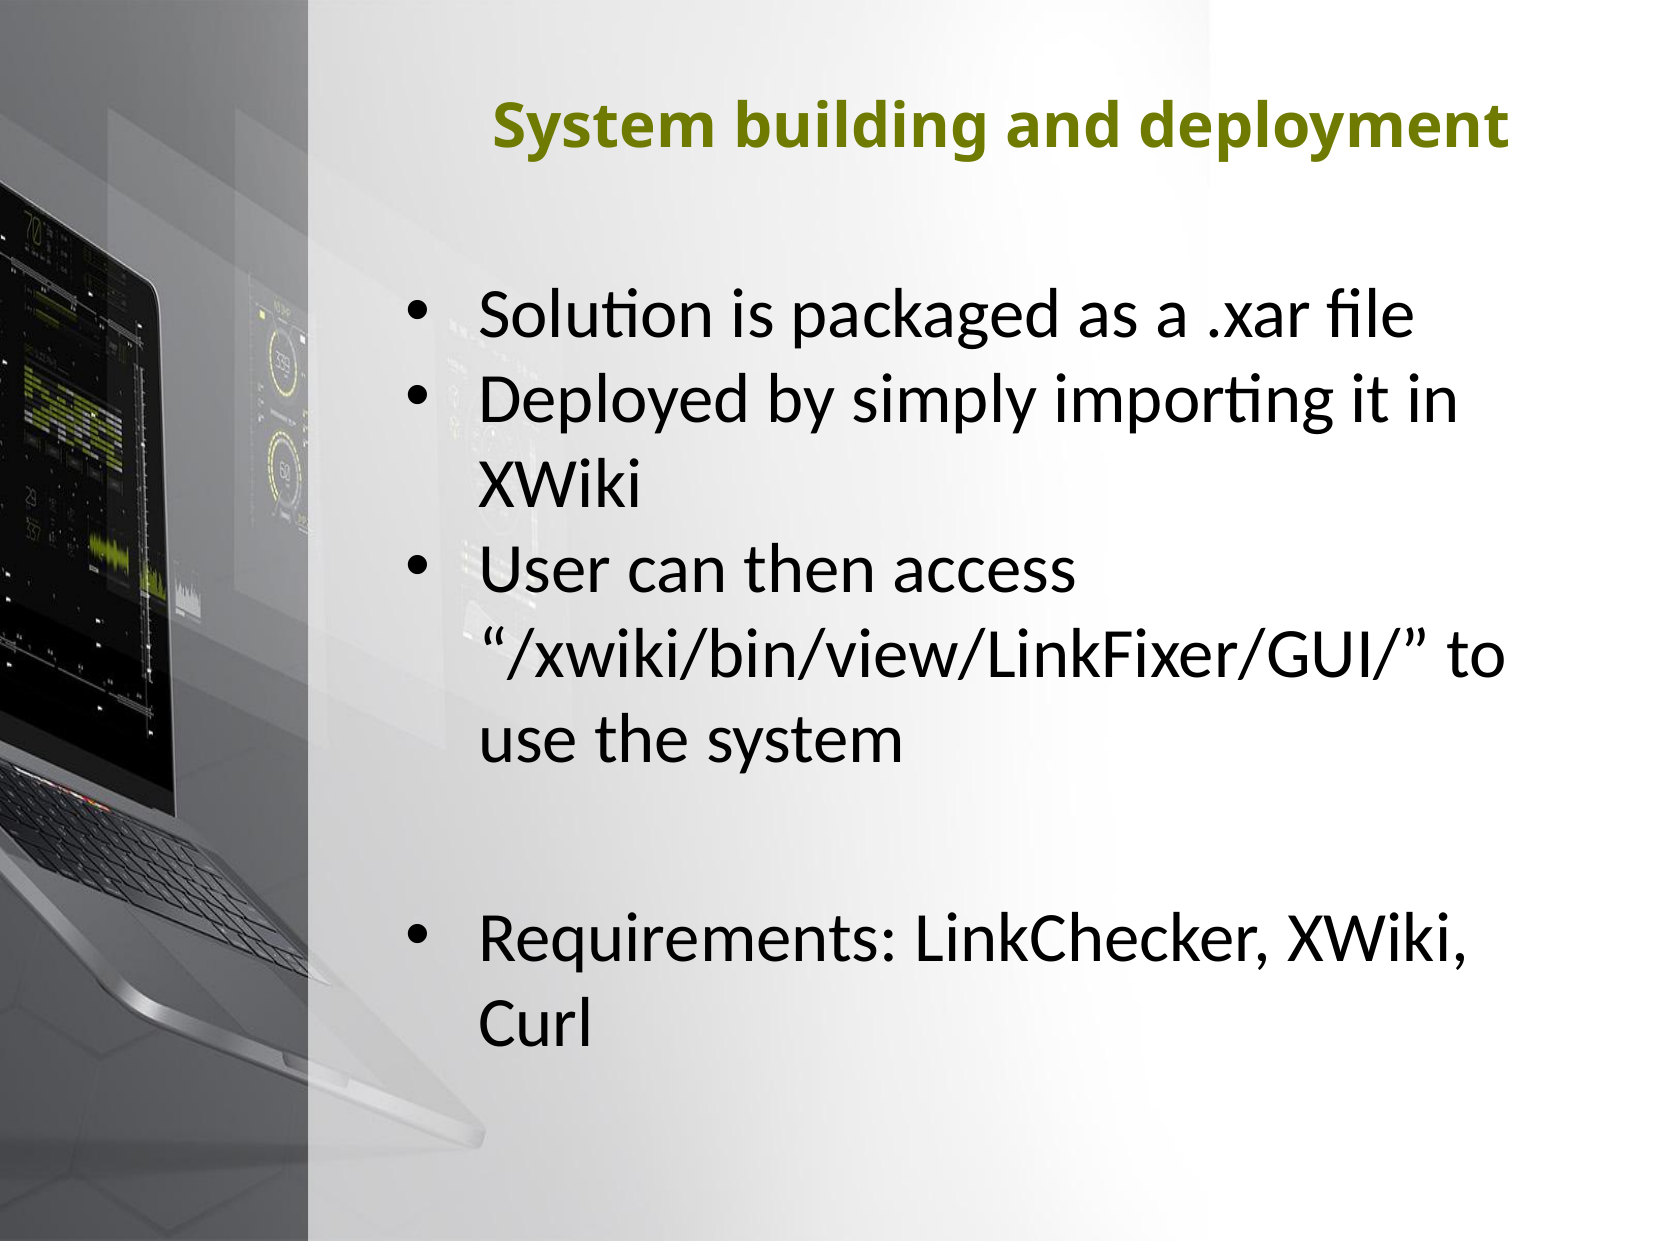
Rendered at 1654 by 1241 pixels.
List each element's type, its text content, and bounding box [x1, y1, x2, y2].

text_box System building and deployment [415, 60, 1589, 258]
picture [0, 0, 1654, 1241]
list Solution is packaged as a .xar file Deployed by simply importing it in XWiki User can then access “/xwiki/bin/view/LinkFixer/GUI/” to use the system Requirements: LinkChecker, XWiki, Curl [384, 257, 1567, 1131]
